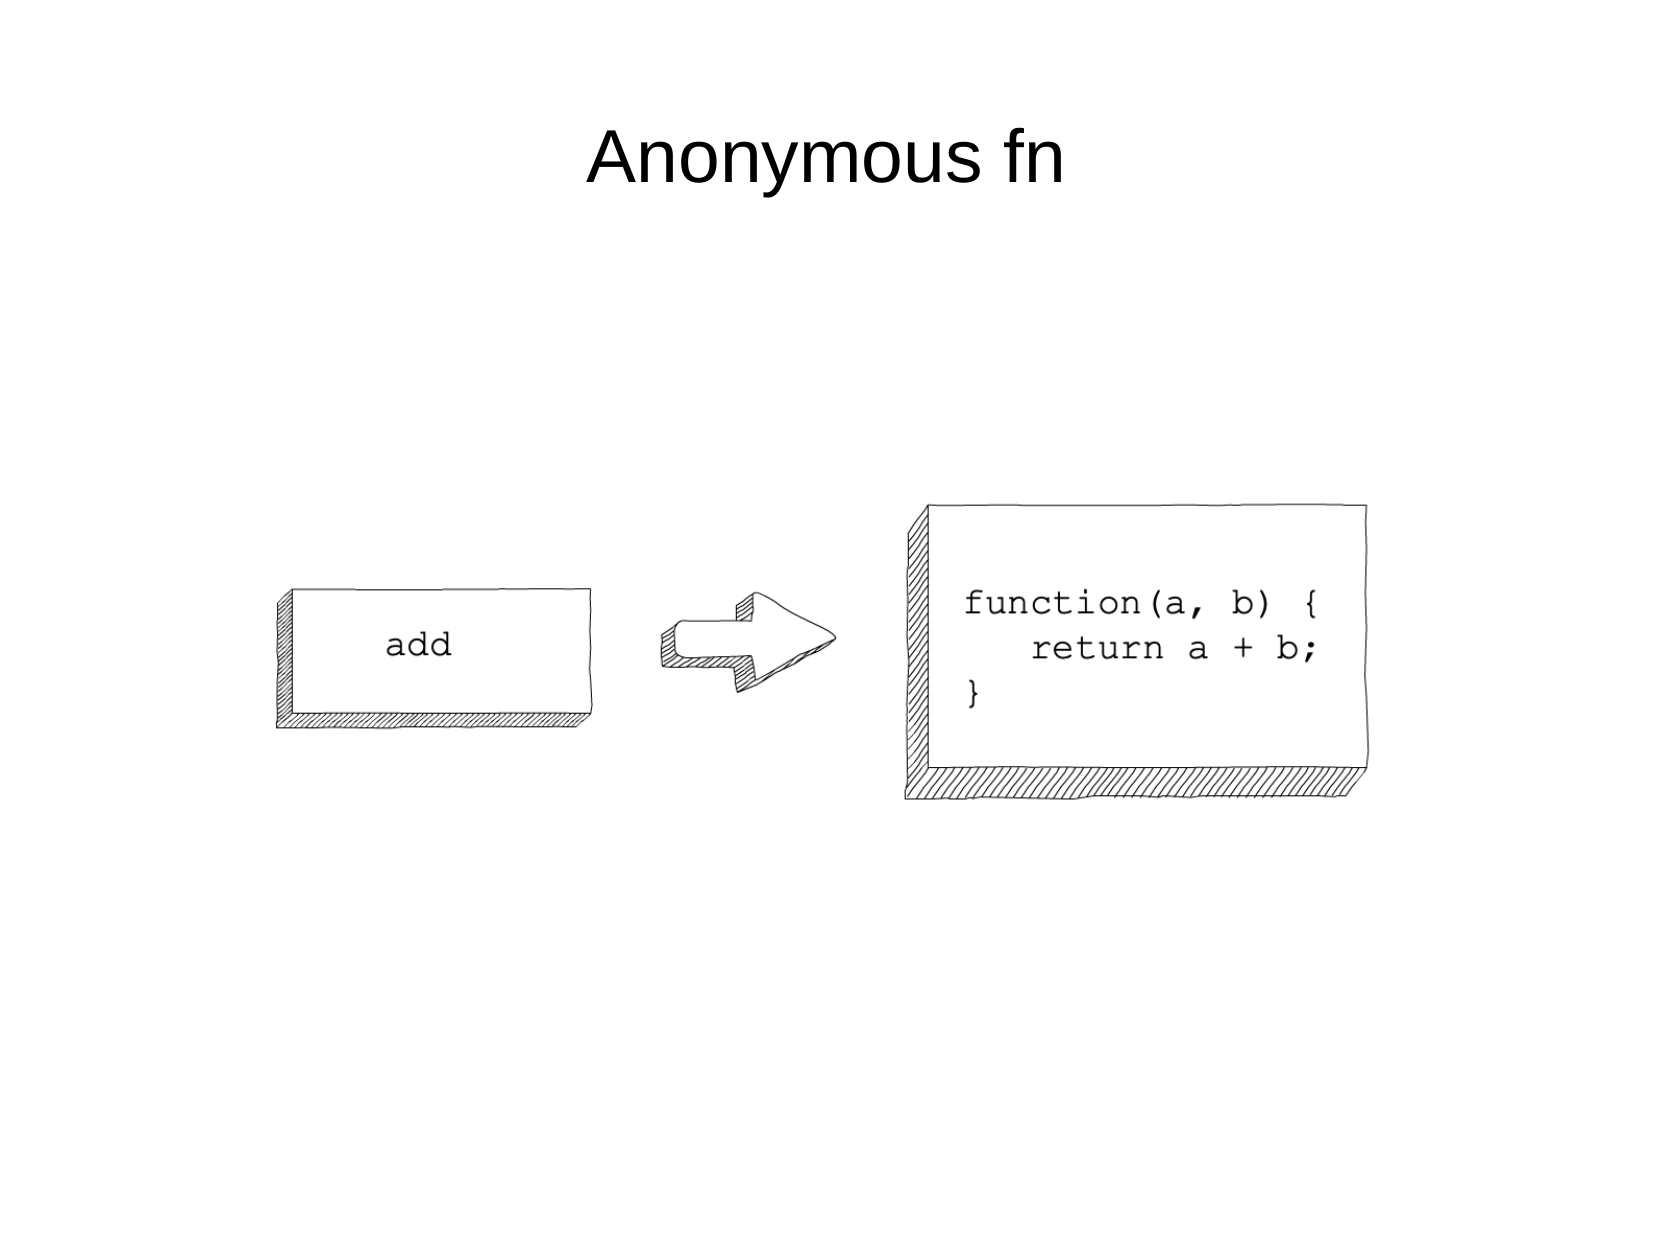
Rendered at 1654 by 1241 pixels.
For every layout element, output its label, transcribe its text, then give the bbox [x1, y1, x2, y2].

picture [249, 443, 1404, 857]
title Anonymous fn [82, 49, 1571, 257]
